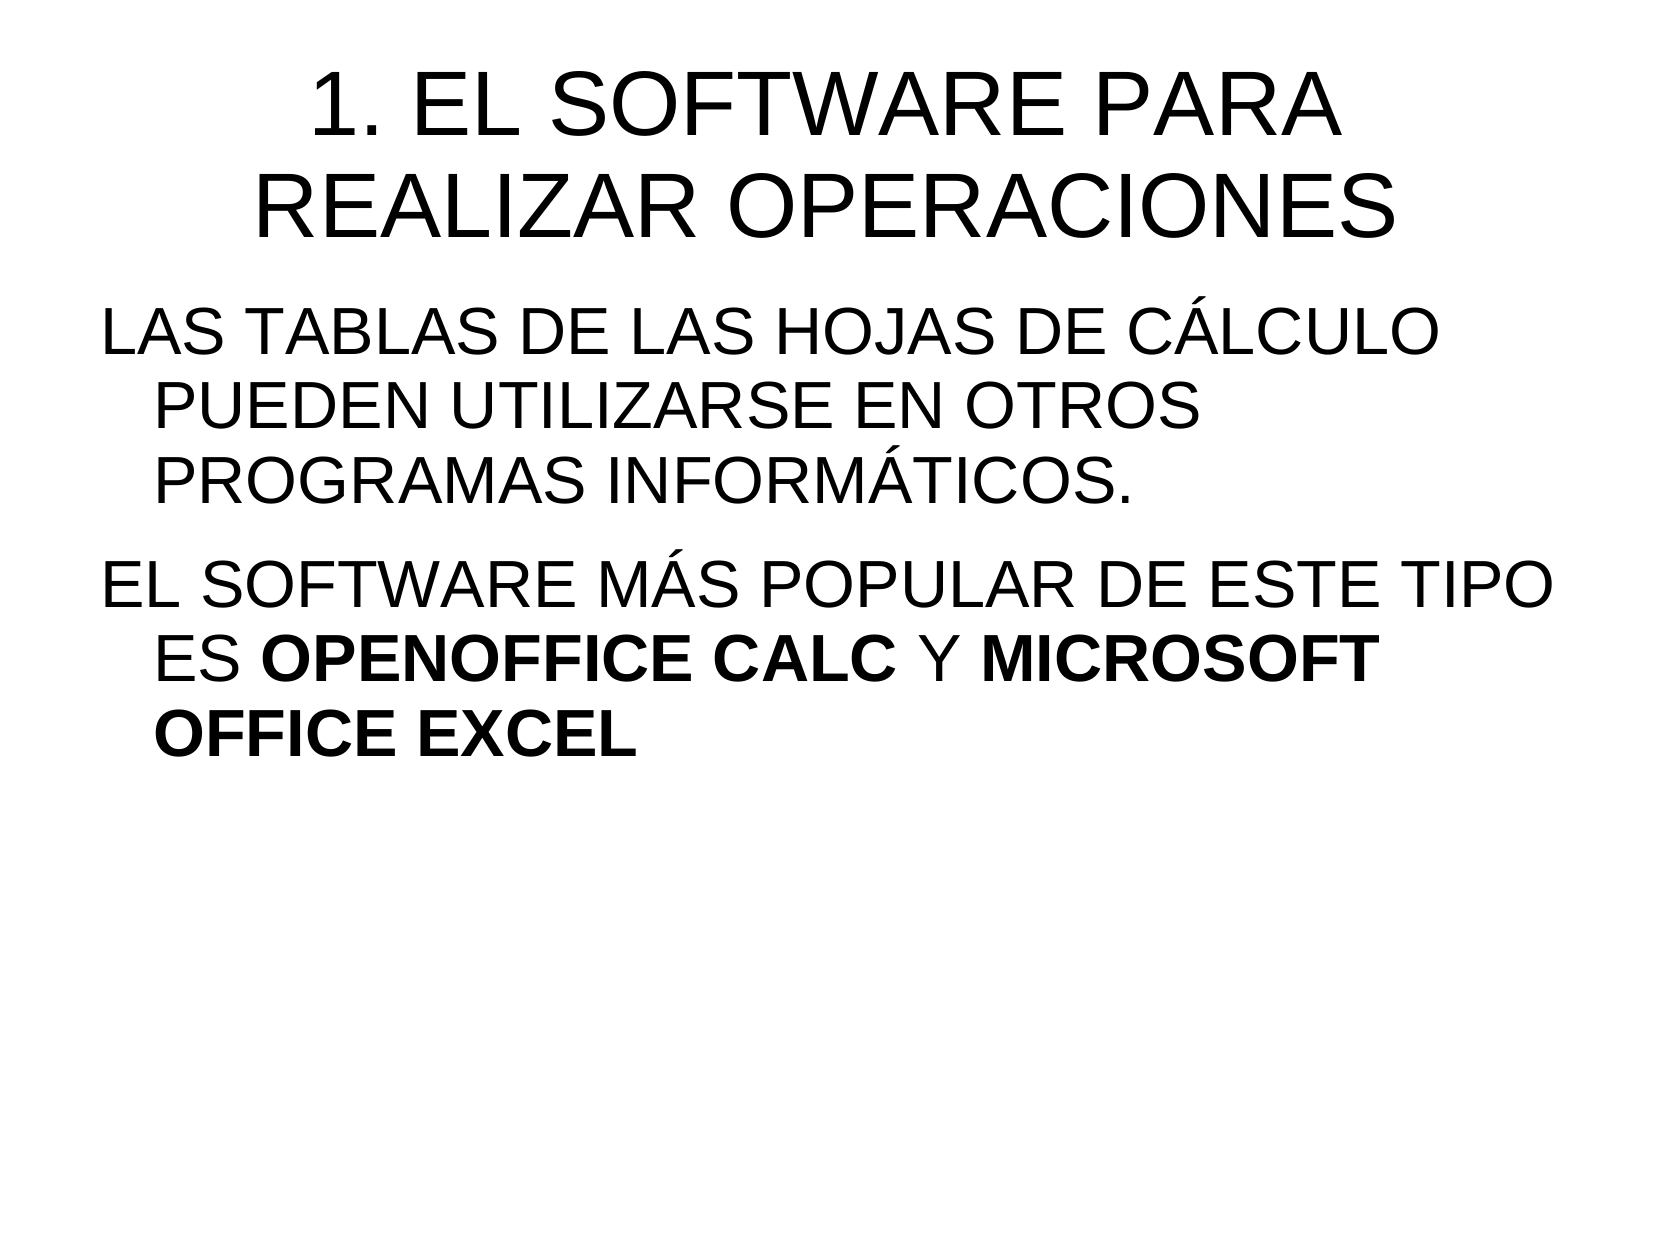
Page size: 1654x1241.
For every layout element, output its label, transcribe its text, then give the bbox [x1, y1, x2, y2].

title 1. EL SOFTWARE PARA REALIZAR OPERACIONES [82, 47, 1571, 259]
list LAS TABLAS DE LAS HOJAS DE CÁLCULO PUEDEN UTILIZARSE EN OTROS PROGRAMAS INFORMÁTICOS. EL SOFTWARE MÁS POPULAR DE ESTE TIPO ES OPENOFFICE CALC Y MICROSOFT OFFICE EXCEL [82, 290, 1571, 1109]
